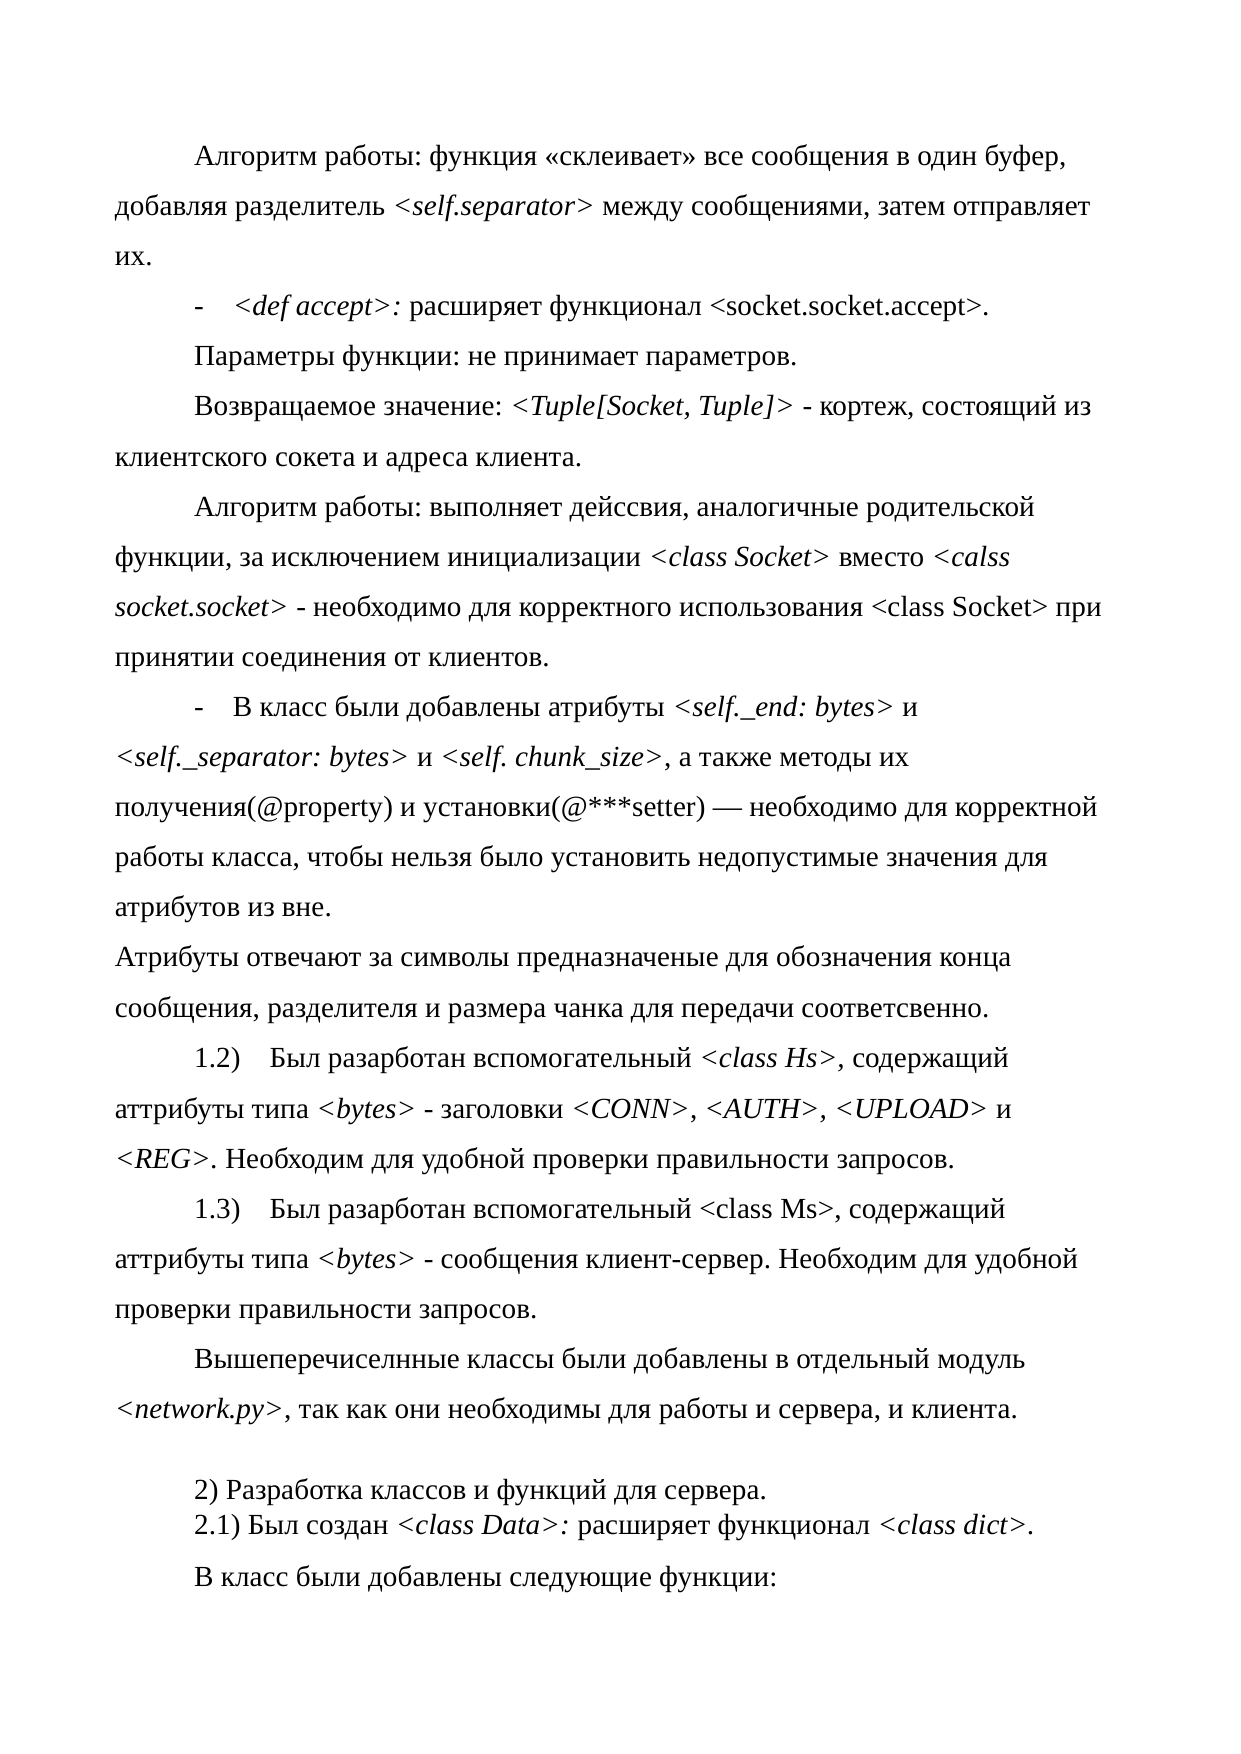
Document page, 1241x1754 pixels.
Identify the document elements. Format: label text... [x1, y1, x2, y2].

text_box Алгоритм работы: функция «склеивает» все сообщения в один буфер, добавляя разделитель <self.separator> между сообщениями, затем отправляет их. - <def accept>: расширяет функционал <socket.socket.accept>. Параметры функции: не принимает параметров. Возвращаемое значение: <Tuple[Socket, Tuple]> - кортеж, состоящий из клиентского сокета и адреса клиента. Алгоритм работы: выполняет дейссвия, аналогичные родительской функции, за исключением инициализации <class Socket> вместо <calss socket.socket> - необходимо для корректного использования <class Socket> при принятии соединения от клиентов. - В класс были добавлены атрибуты <self._end: bytes> и <self._separator: bytes> и <self. chunk_size>, а также методы их получения(@property) и установки(@***setter) — необходимо для корректной работы класса, чтобы нельзя было установить недопустимые значения для атрибутов из вне. Атрибуты отвечают за символы предназначеные для обозначения конца сообщения, разделителя и размера чанка для передачи соответсвенно. 1.2) Был разарботан вспомогательный <class Hs>, содержащий аттрибуты типа <bytes> - заголовки <CONN>, <AUTH>, <UPLOAD> и <REG>. Необходим для удобной проверки правильности запросов. 1.3) Был разарботан вспомогательный <class Ms>, содержащий аттрибуты типа <bytes> - сообщения клиент-сервер. Необходим для удобной проверки правильности запросов. Вышеперечиселнные классы были добавлены в отдельный модуль <network.py>, так как они необходимы для работы и сервера, и клиента. 2) Разработка классов и функций для сервера. 2.1) Был создан <class Data>: расширяет функционал <class dict>. В класс были добавлены следующие функции: [115, 121, 1120, 1613]
